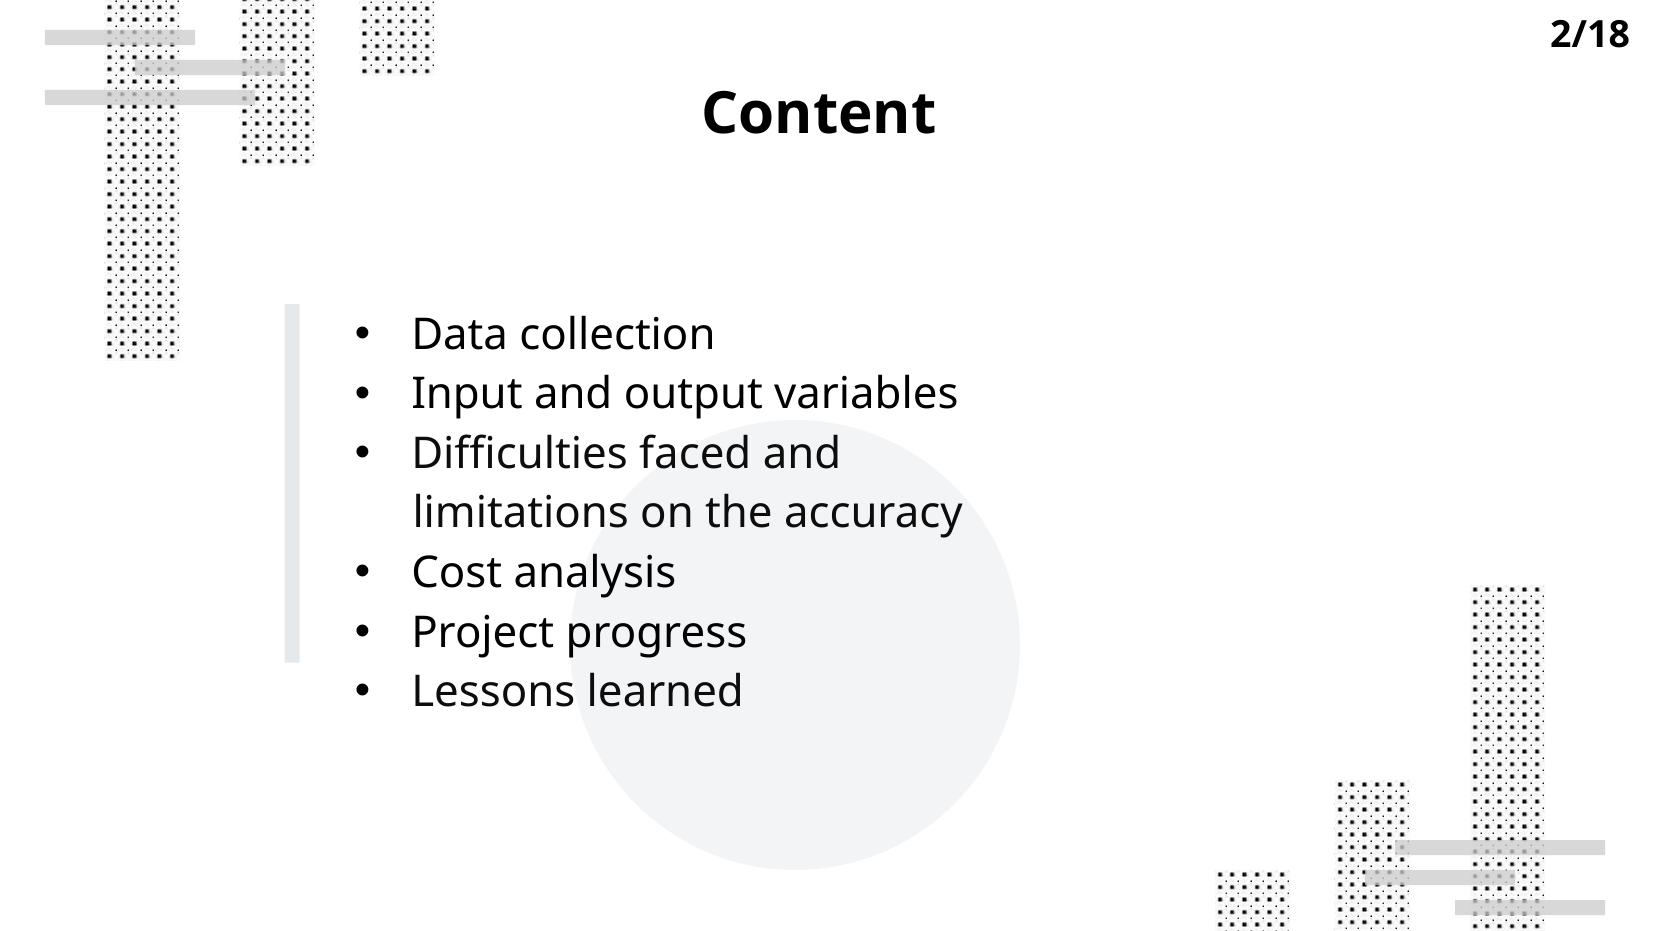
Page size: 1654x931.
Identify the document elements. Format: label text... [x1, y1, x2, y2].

text_box [284, 304, 300, 663]
text_box 2/18 [1535, 0, 1646, 67]
text_box Data collection Input and output variables Difficulties faced and limitations on the accuracy Cost analysis Project progress Lessons learned [340, 295, 1617, 792]
text_box Content [687, 63, 1477, 237]
